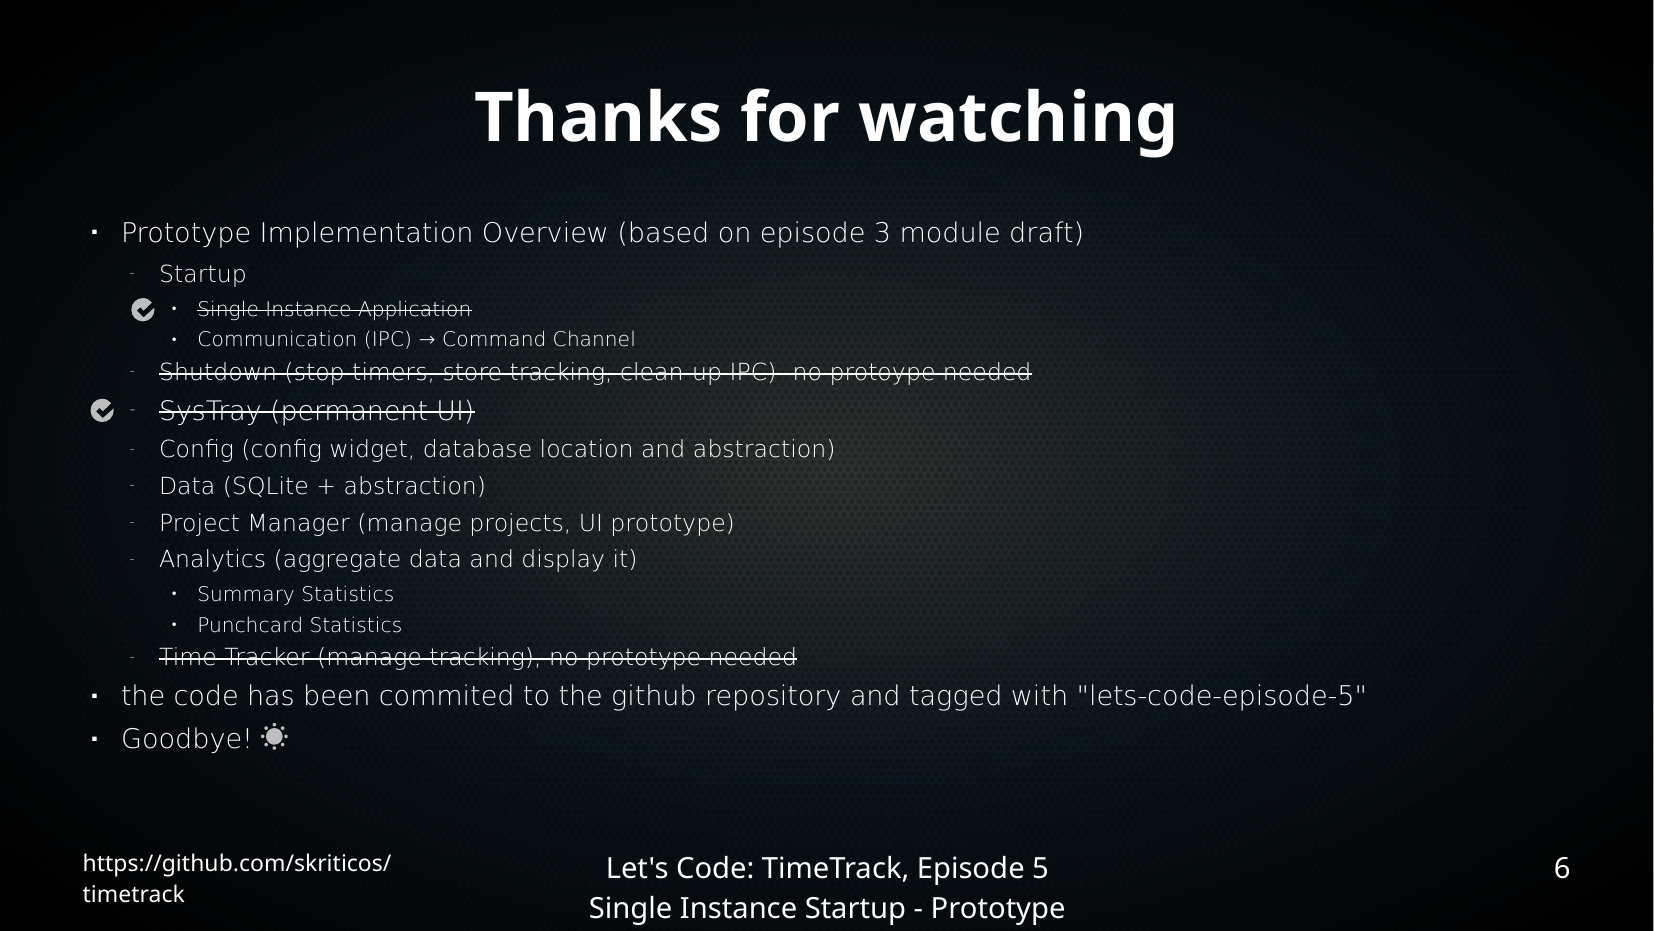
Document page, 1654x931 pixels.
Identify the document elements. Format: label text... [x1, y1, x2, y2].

list Prototype Implementation Overview (based on episode 3 module draft) Startup Single Instance Application Communication (IPC) → Command Channel Shutdown (stop timers, store tracking, clean-up IPC) -no protoype needed SysTray (permanent UI) Config (config widget, database location and abstraction) Data (SQLite + abstraction) Project Manager (manage projects, UI prototype) Analytics (aggregate data and display it) Summary Statistics Punchcard Statistics Time Tracker (manage tracking), no prototype needed the code has been commited to the github repository and tagged with "lets-code-episode-5" Goodbye! [82, 217, 1538, 758]
title Thanks for watching [82, 37, 1571, 193]
picture [0, 0, 1654, 931]
